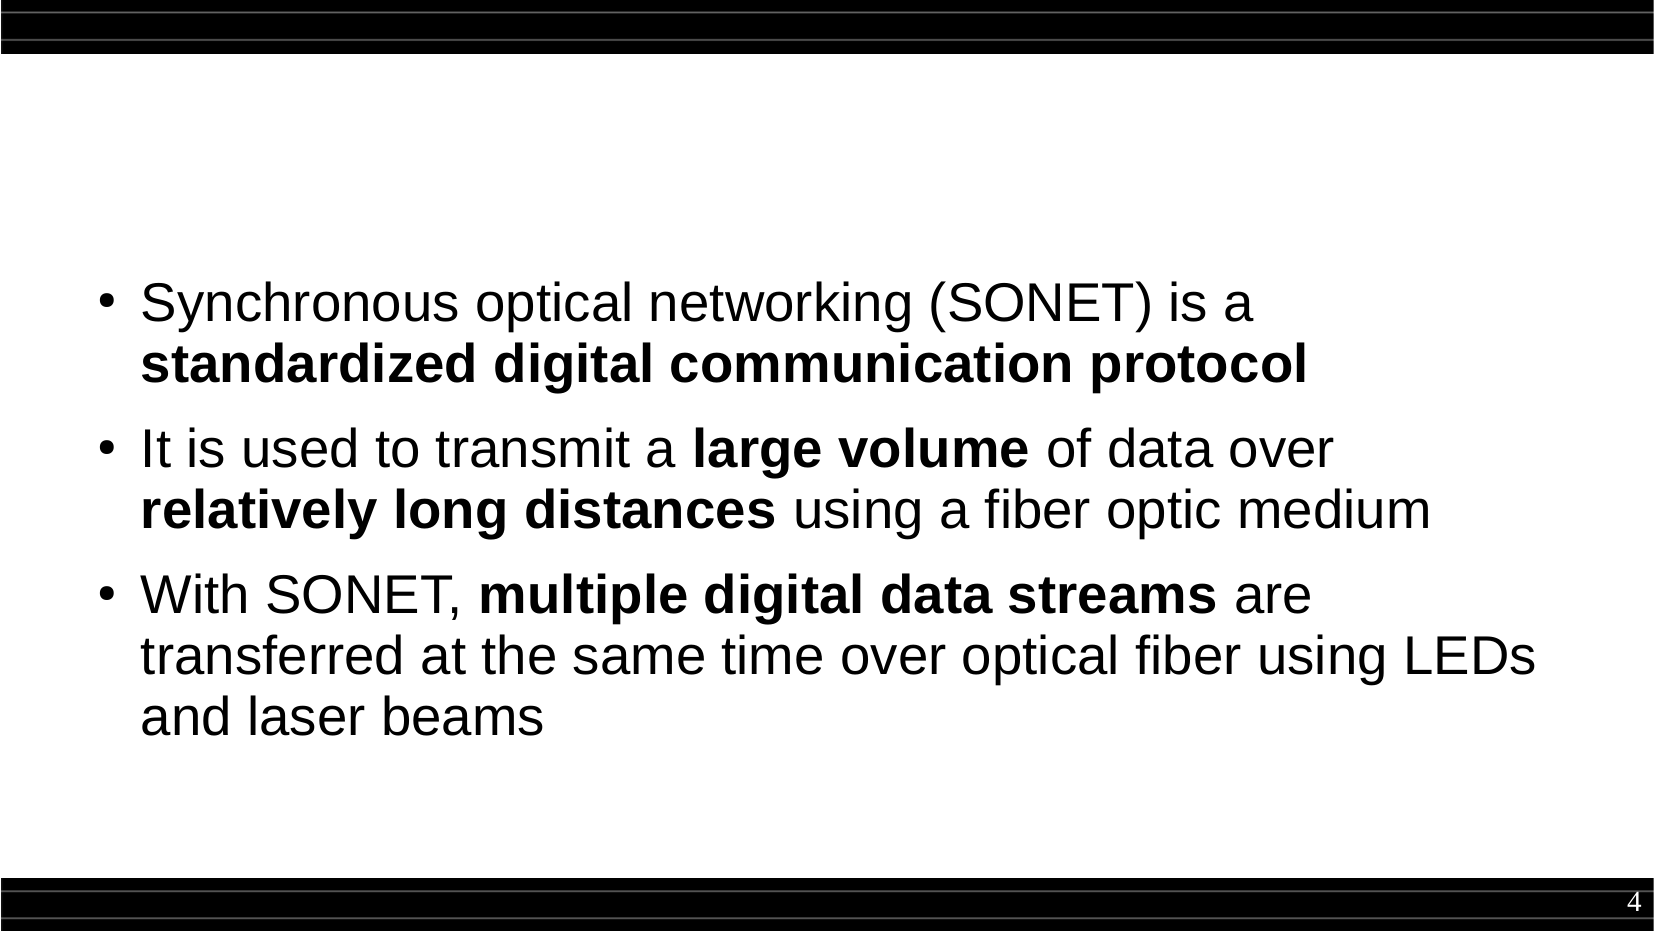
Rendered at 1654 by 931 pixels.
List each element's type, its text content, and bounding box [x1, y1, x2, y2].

picture [1, 0, 1654, 54]
list Synchronous optical networking (SONET) is a standardized digital communication protocol It is used to transmit a large volume of data over relatively long distances using a fiber optic medium With SONET, multiple digital data streams are transferred at the same time over optical fiber using LEDs and laser beams [82, 271, 1571, 758]
picture [1, 878, 1654, 931]
